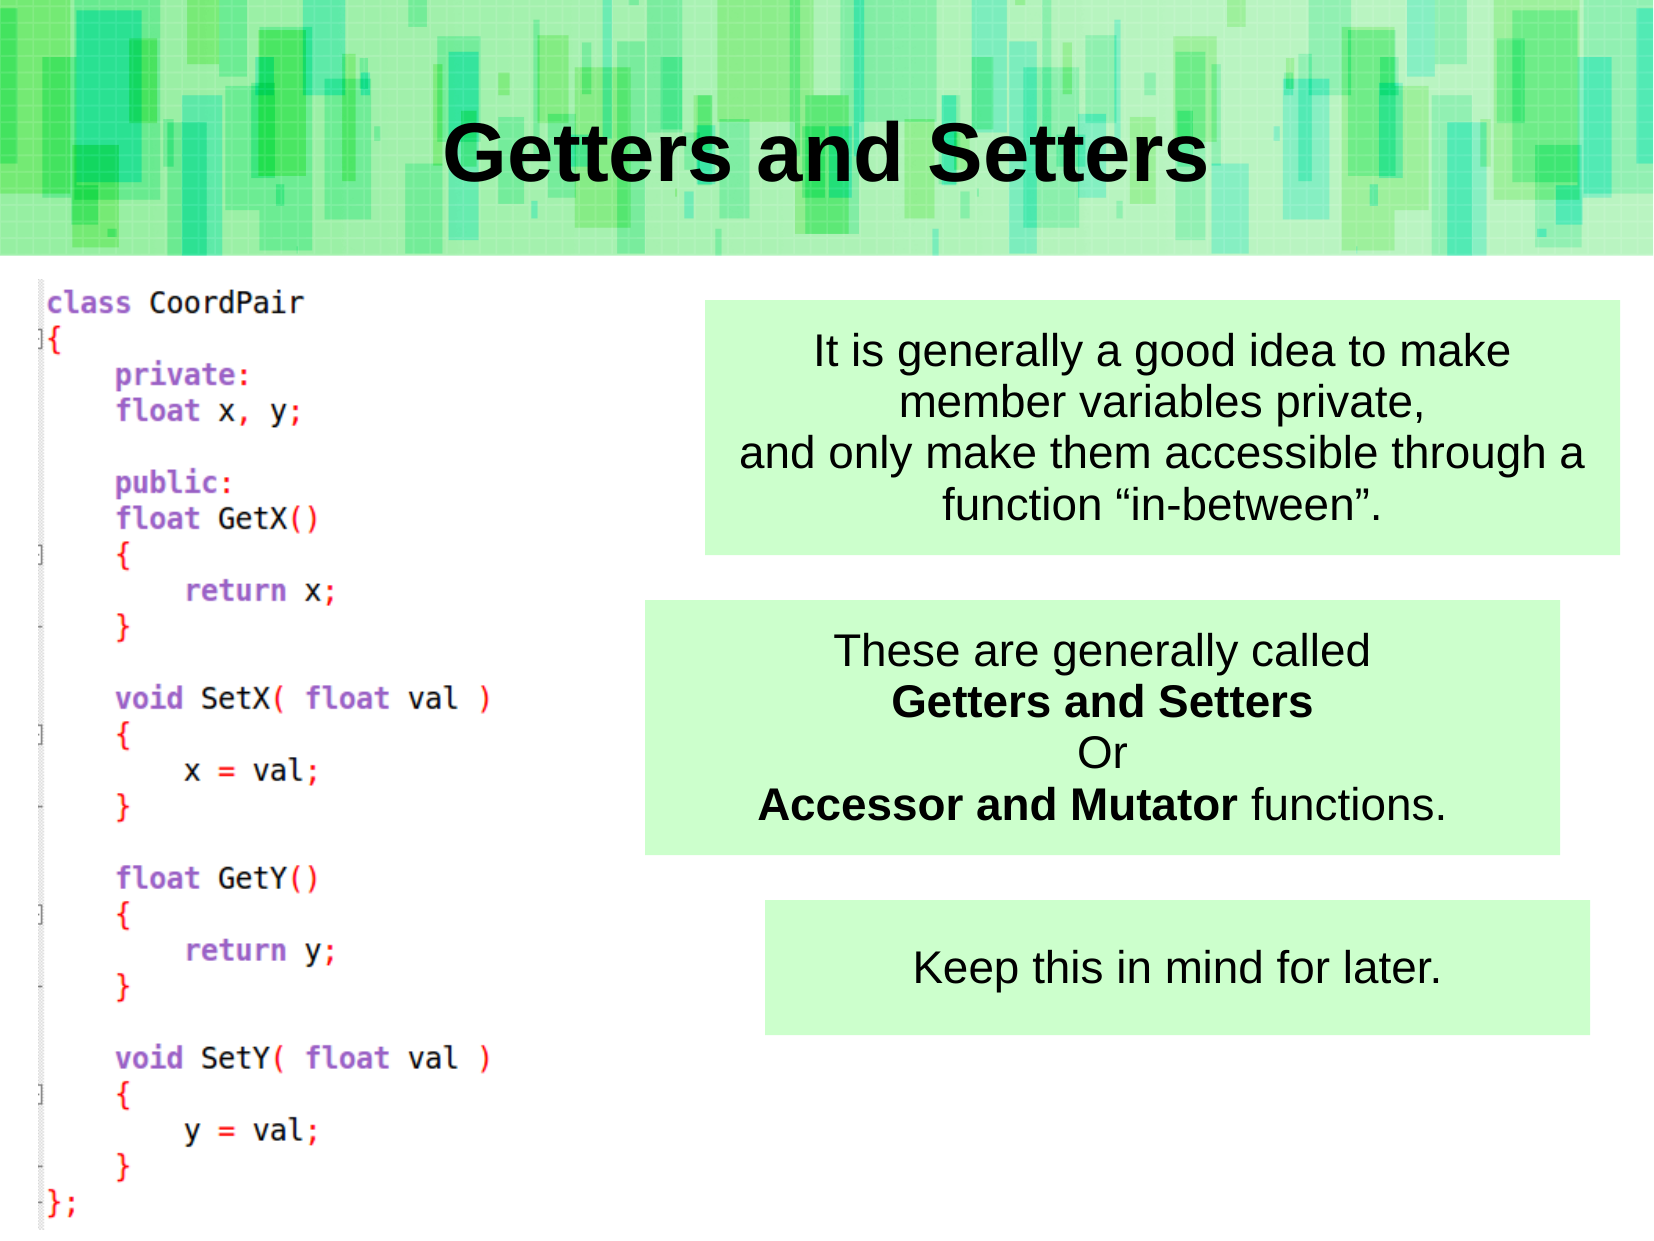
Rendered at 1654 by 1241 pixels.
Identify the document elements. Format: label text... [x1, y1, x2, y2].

title Getters and Setters [82, 49, 1571, 257]
text_box These are generally called Getters and Setters Or Accessor and Mutator functions. [645, 600, 1561, 856]
picture [0, 0, 1654, 1241]
text_box Keep this in mind for later. [765, 900, 1591, 1036]
text_box It is generally a good idea to make member variables private, and only make them accessible through a function “in-between”. [705, 300, 1621, 556]
